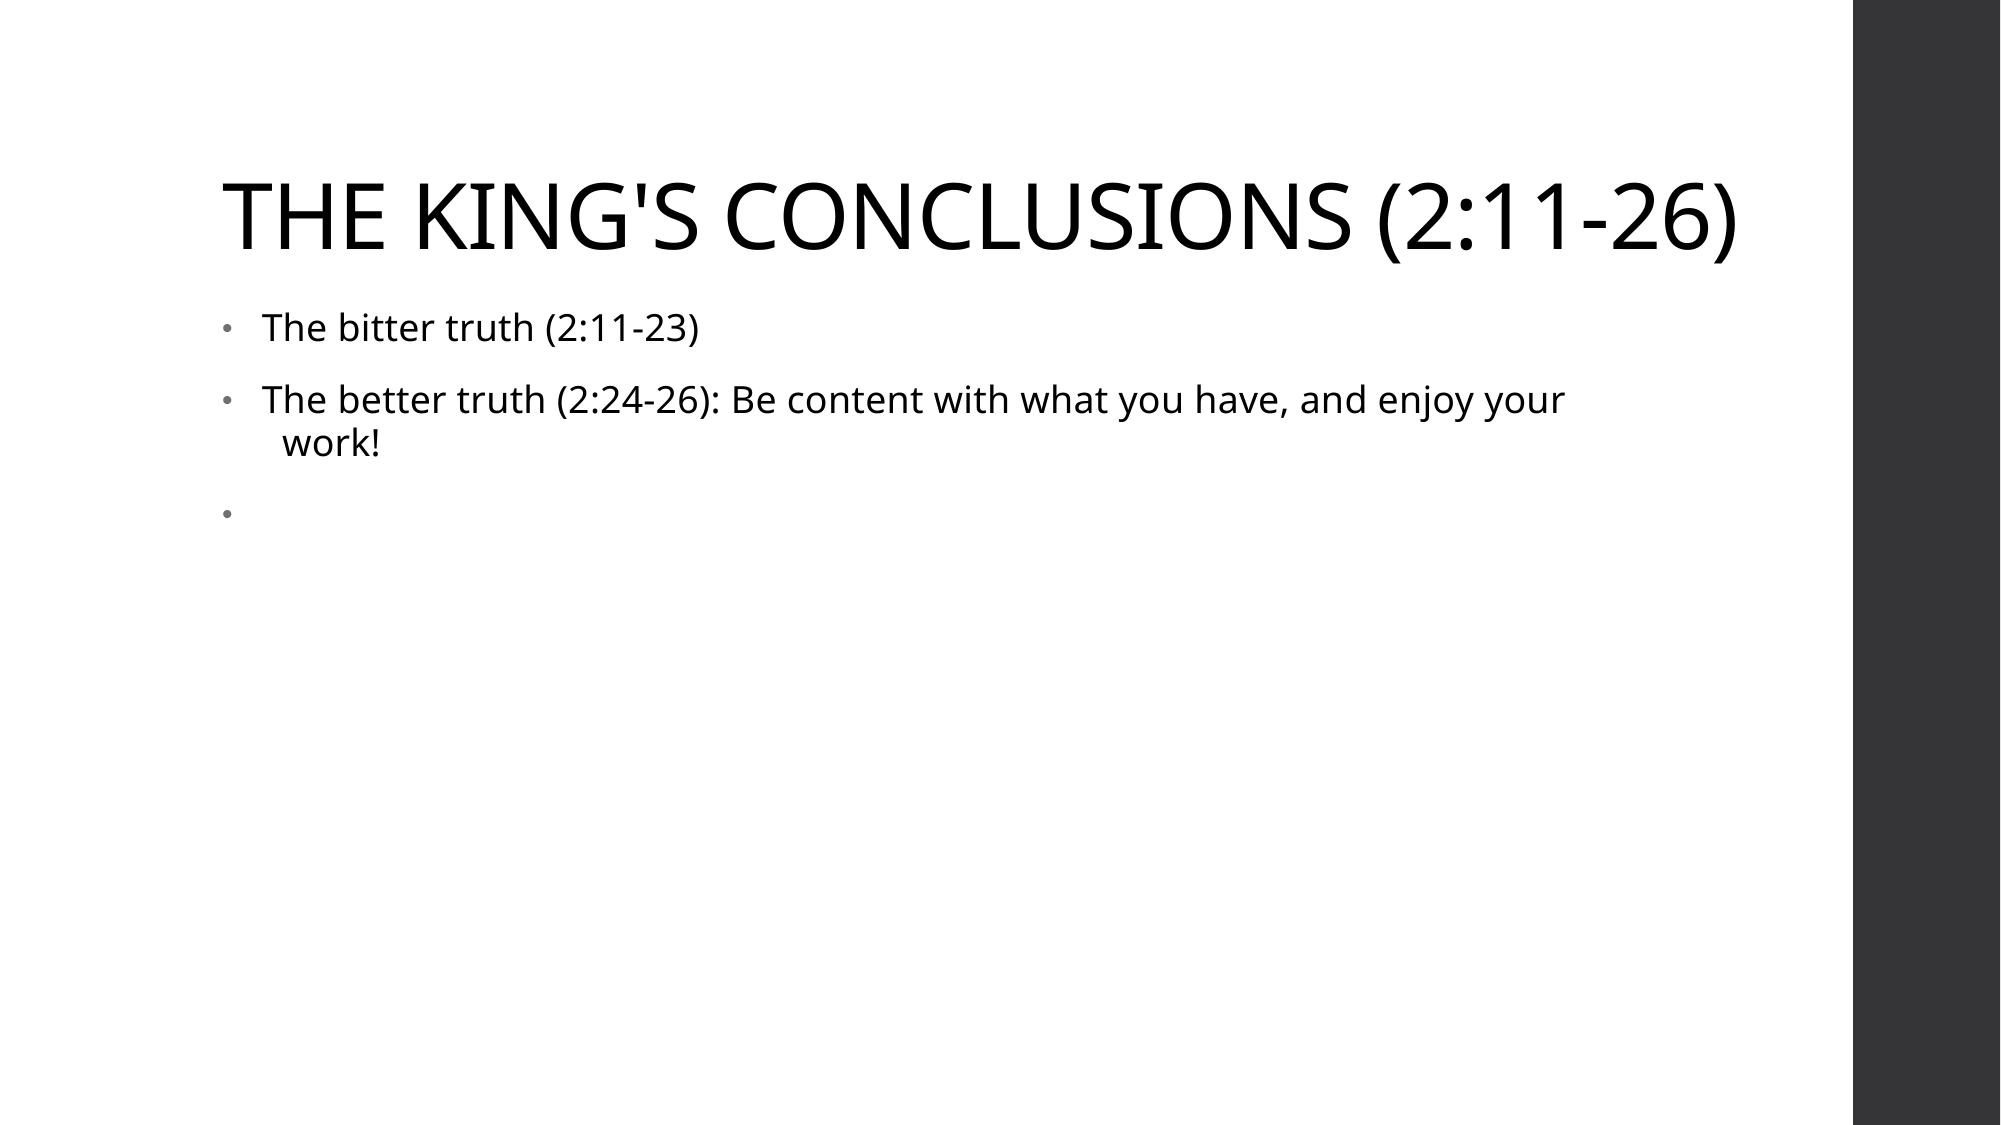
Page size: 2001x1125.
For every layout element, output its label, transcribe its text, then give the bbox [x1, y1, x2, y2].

title THE KING'S CONCLUSIONS (2:11-26) [206, 60, 1797, 278]
list The bitter truth (2:11-23) The better truth (2:24-26): Be content with what you have, and enjoy your work! [206, 299, 1617, 1014]
